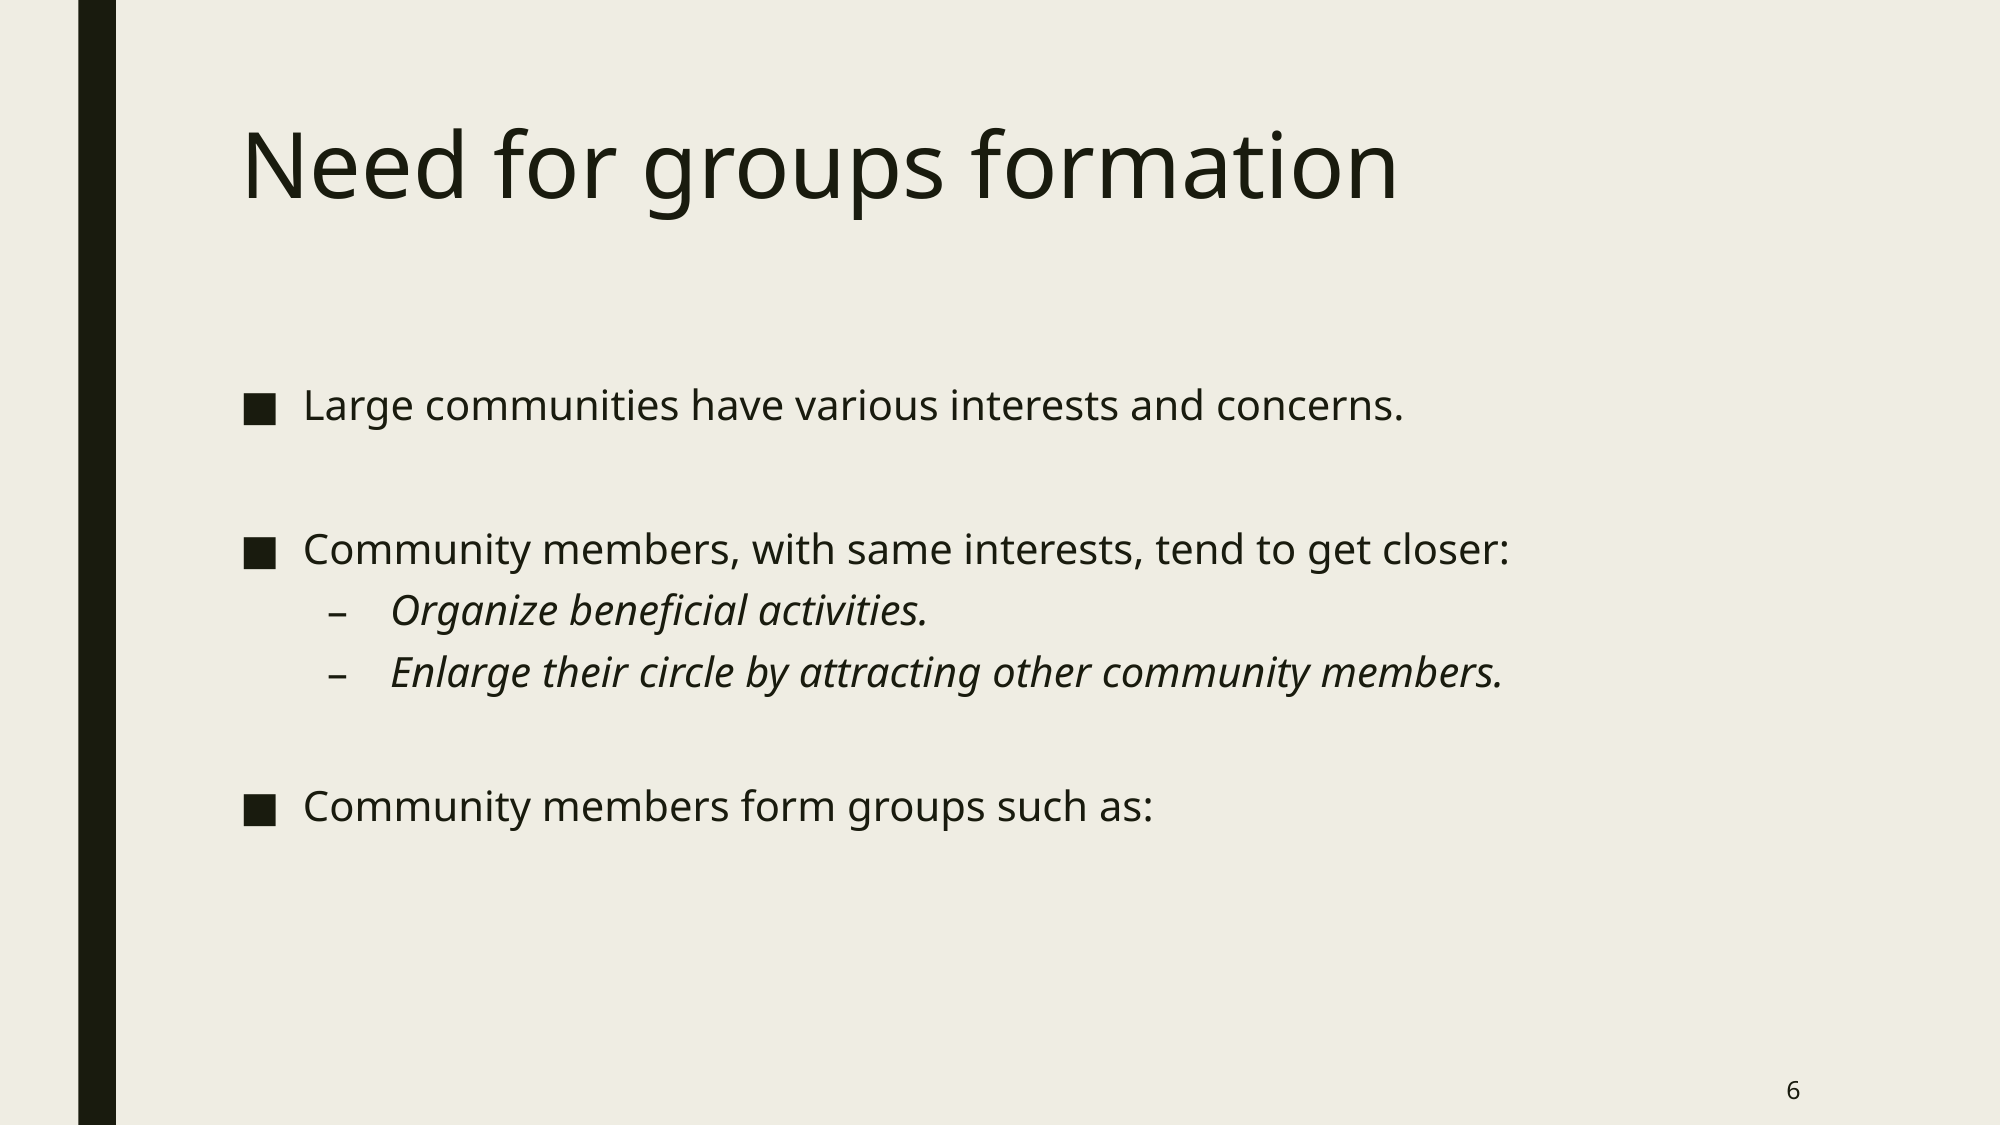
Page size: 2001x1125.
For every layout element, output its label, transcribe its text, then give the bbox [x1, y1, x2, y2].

list Large communities have various interests and concerns. Community members, with same interests, tend to get closer: Organize beneficial activities. Enlarge their circle by attracting other community members. Community members form groups such as: [225, 375, 1800, 963]
slide_number <number> [1553, 1058, 1816, 1125]
title Need for groups formation [225, 112, 1800, 357]
